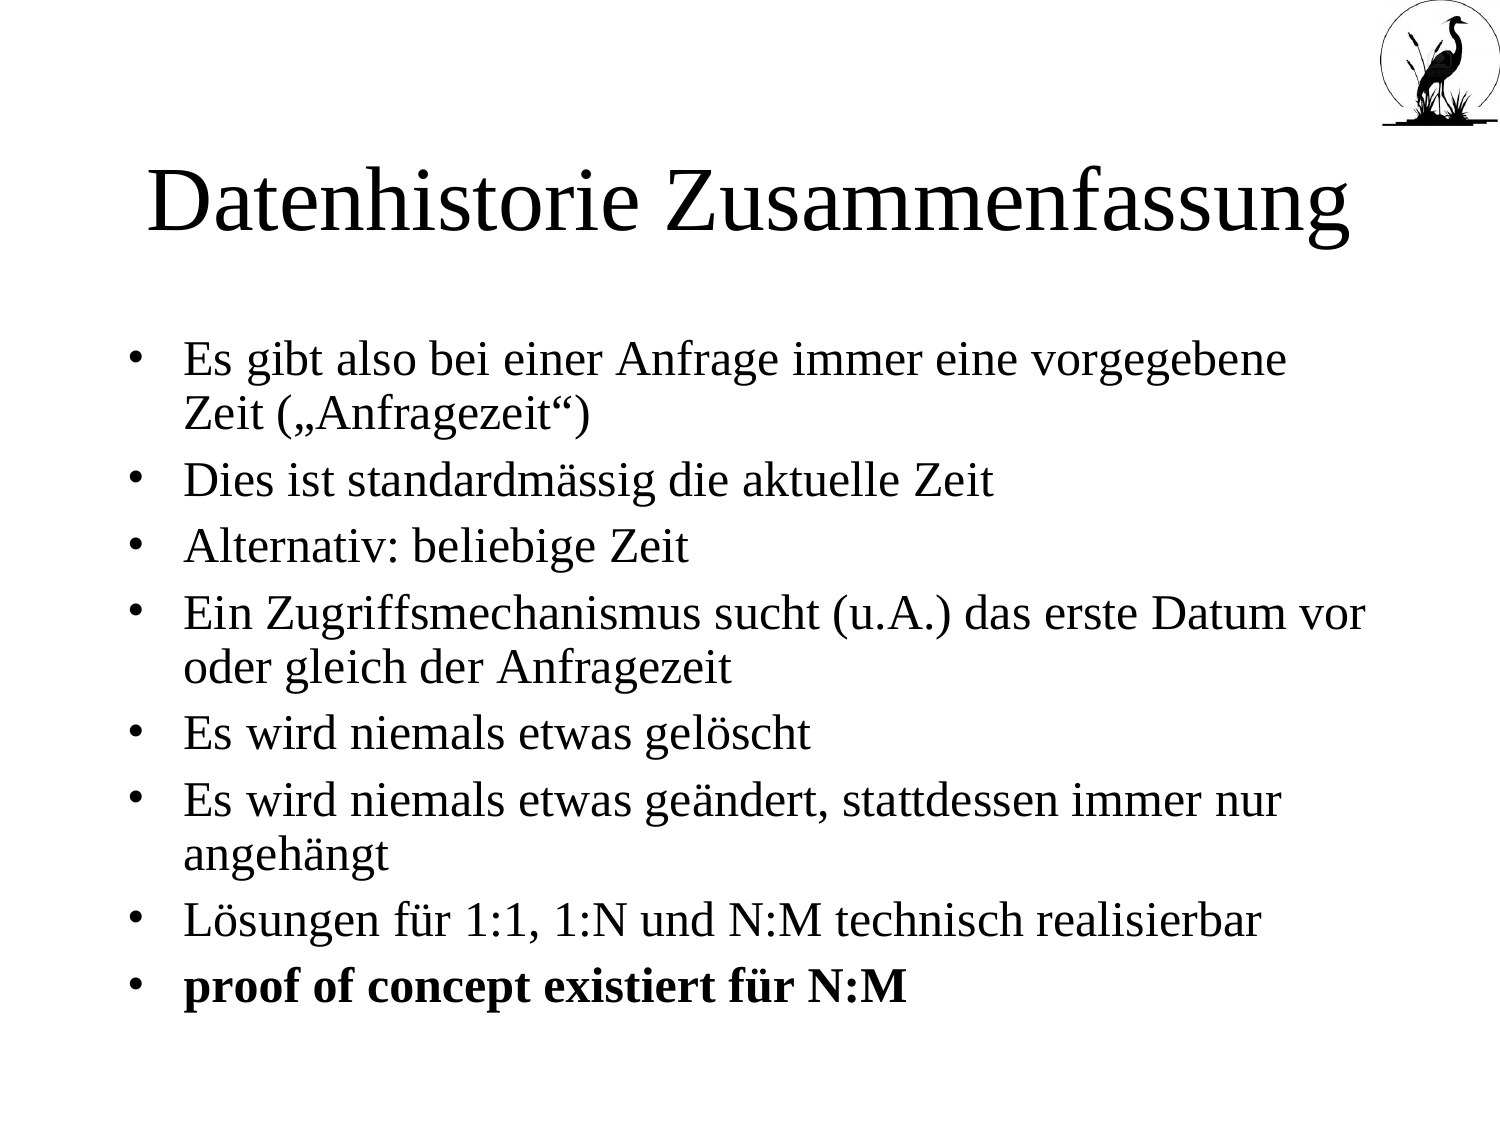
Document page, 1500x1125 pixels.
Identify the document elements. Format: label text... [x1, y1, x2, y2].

title Datenhistorie Zusammenfassung [112, 99, 1388, 288]
list Es gibt also bei einer Anfrage immer eine vorgegebene Zeit („Anfragezeit“) Dies ist standardmässig die aktuelle Zeit Alternativ: beliebige Zeit Ein Zugriffsmechanismus sucht (u.A.) das erste Datum vor oder gleich der Anfragezeit Es wird niemals etwas gelöscht Es wird niemals etwas geändert, stattdessen immer nur angehängt Lösungen für 1:1, 1:N und N:M technisch realisierbar proof of concept existiert für N:M [112, 324, 1388, 1022]
picture [1380, 0, 1500, 126]
